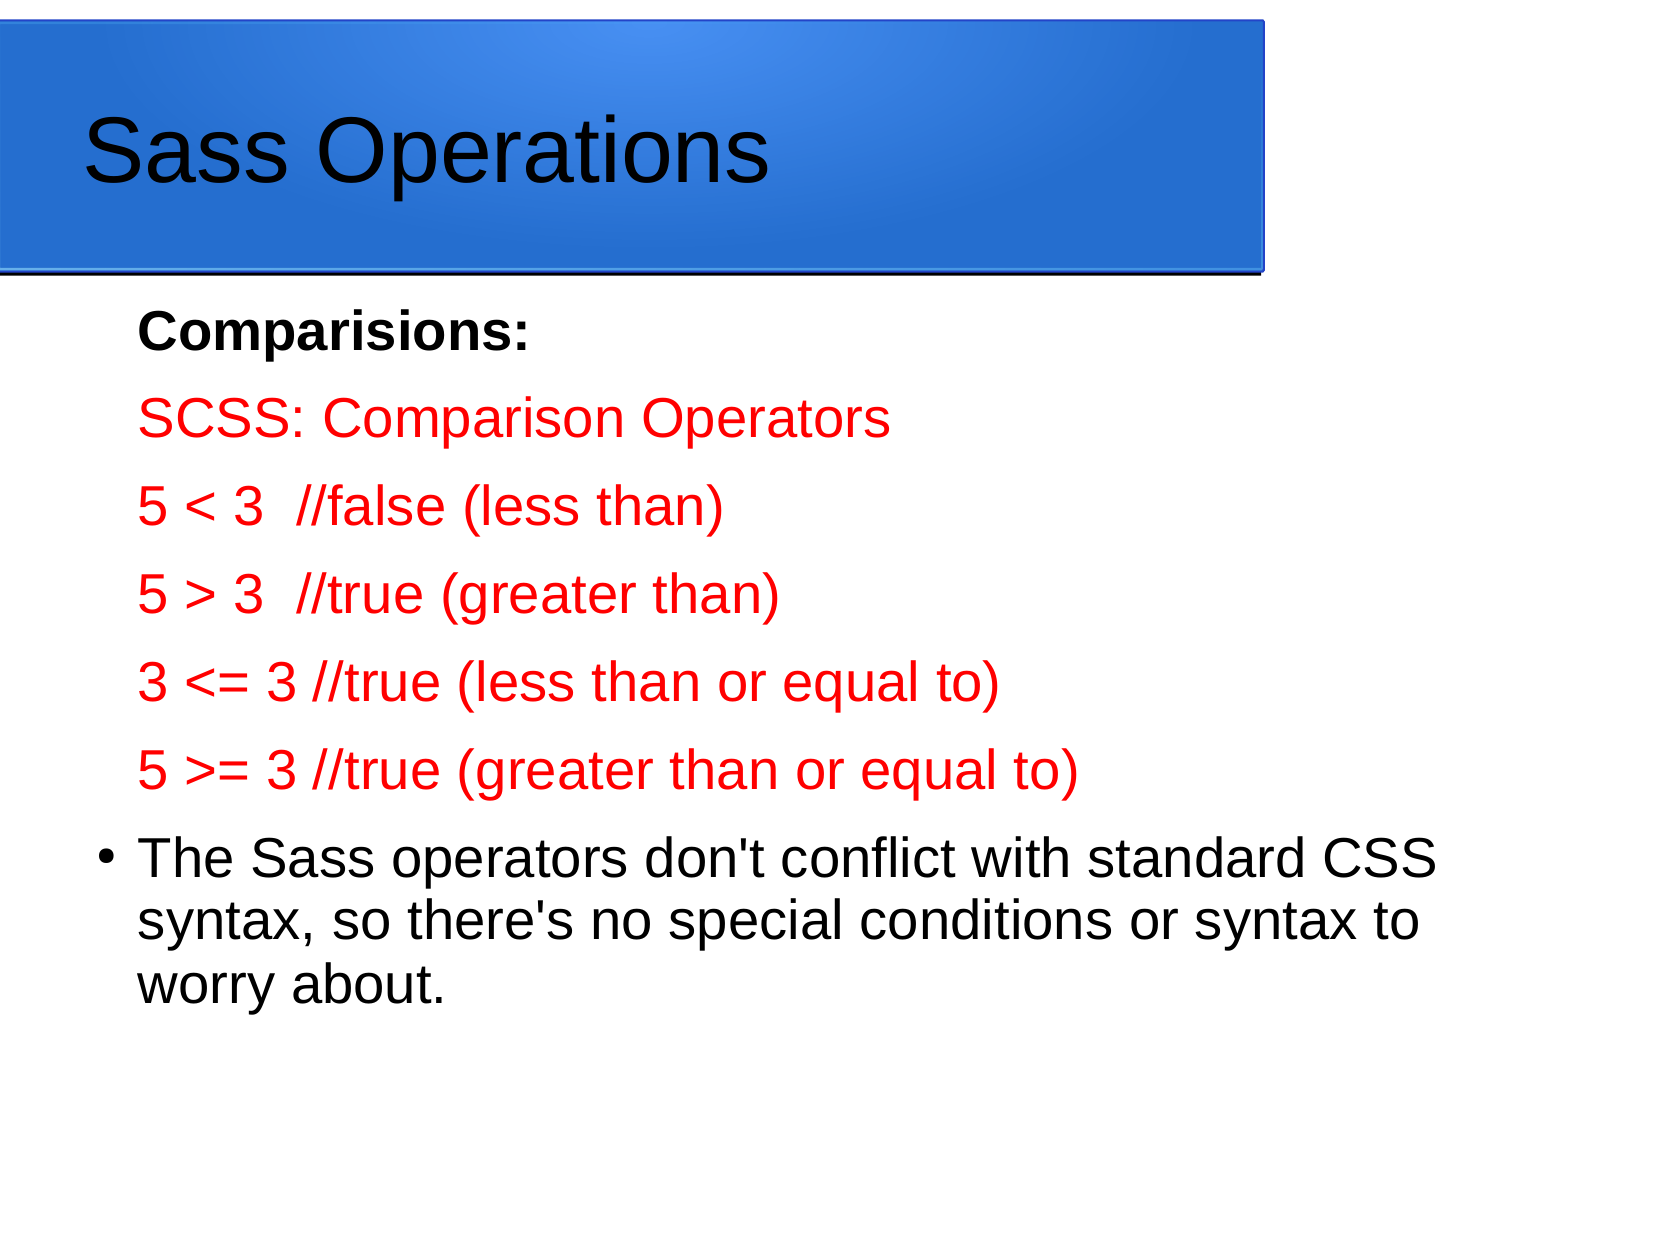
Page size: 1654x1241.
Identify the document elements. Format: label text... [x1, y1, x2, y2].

title Sass Operations [82, 47, 1235, 252]
list Comparisions: SCSS: Comparison Operators 5 < 3 //false (less than) 5 > 3 //true (greater than) 3 <= 3 //true (less than or equal to) 5 >= 3 //true (greater than or equal to) The Sass operators don't conflict with standard CSS syntax, so there's no special conditions or syntax to worry about. [82, 299, 1571, 1019]
